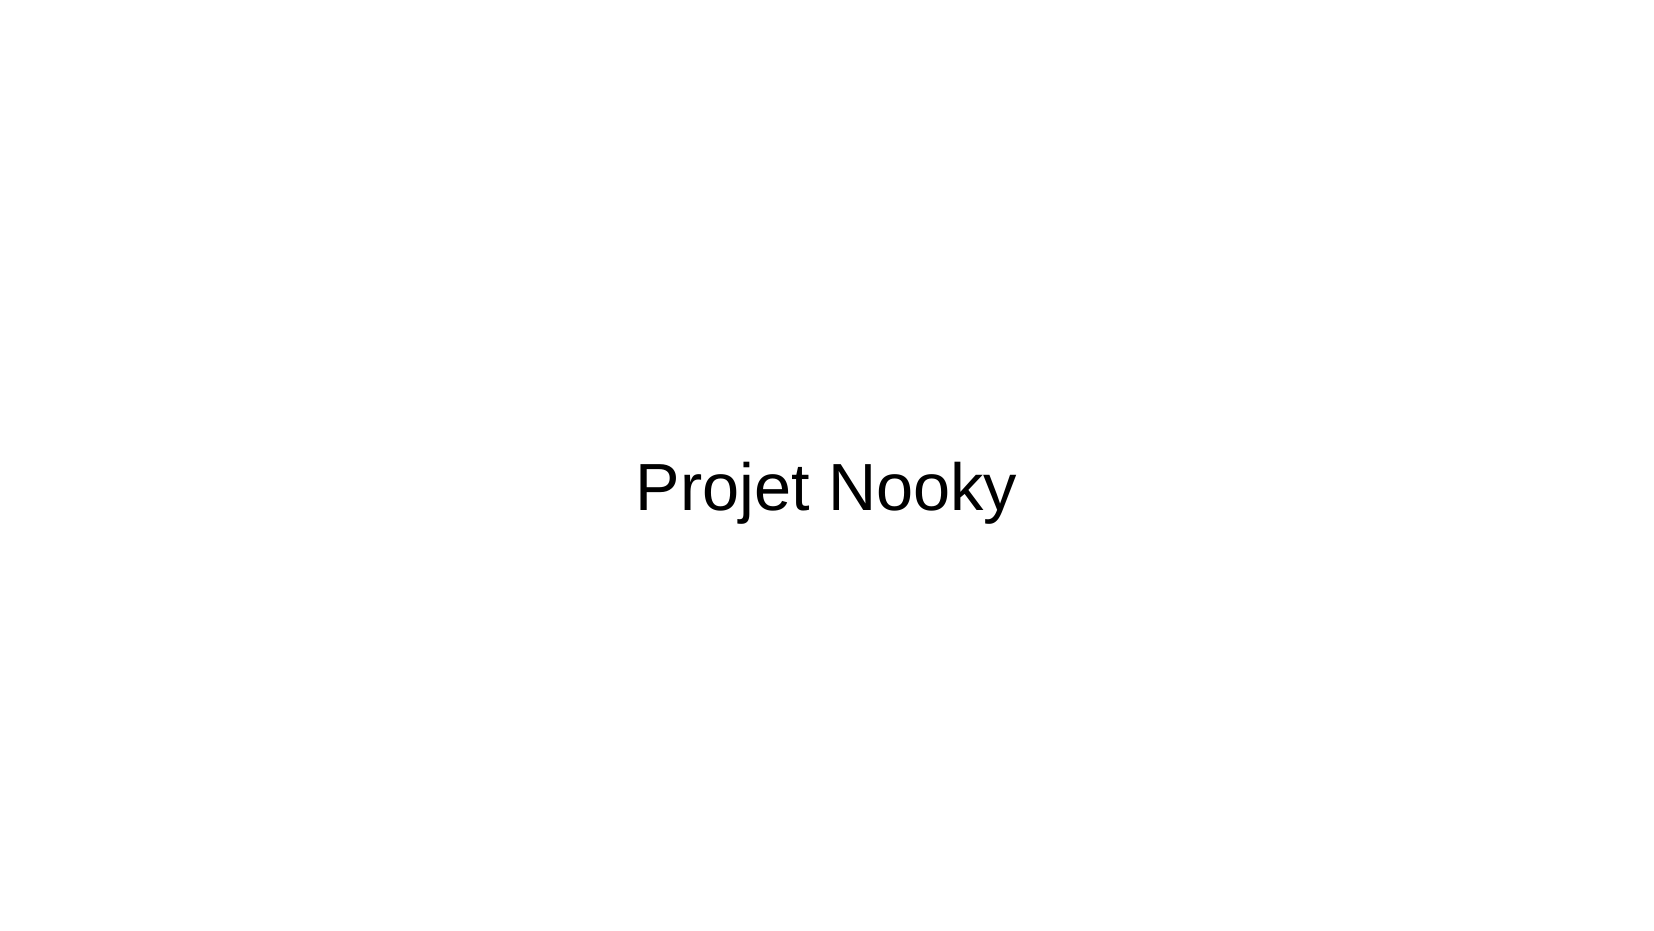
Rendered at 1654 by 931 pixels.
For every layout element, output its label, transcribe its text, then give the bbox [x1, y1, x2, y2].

subtitle Projet Nooky [82, 217, 1571, 758]
